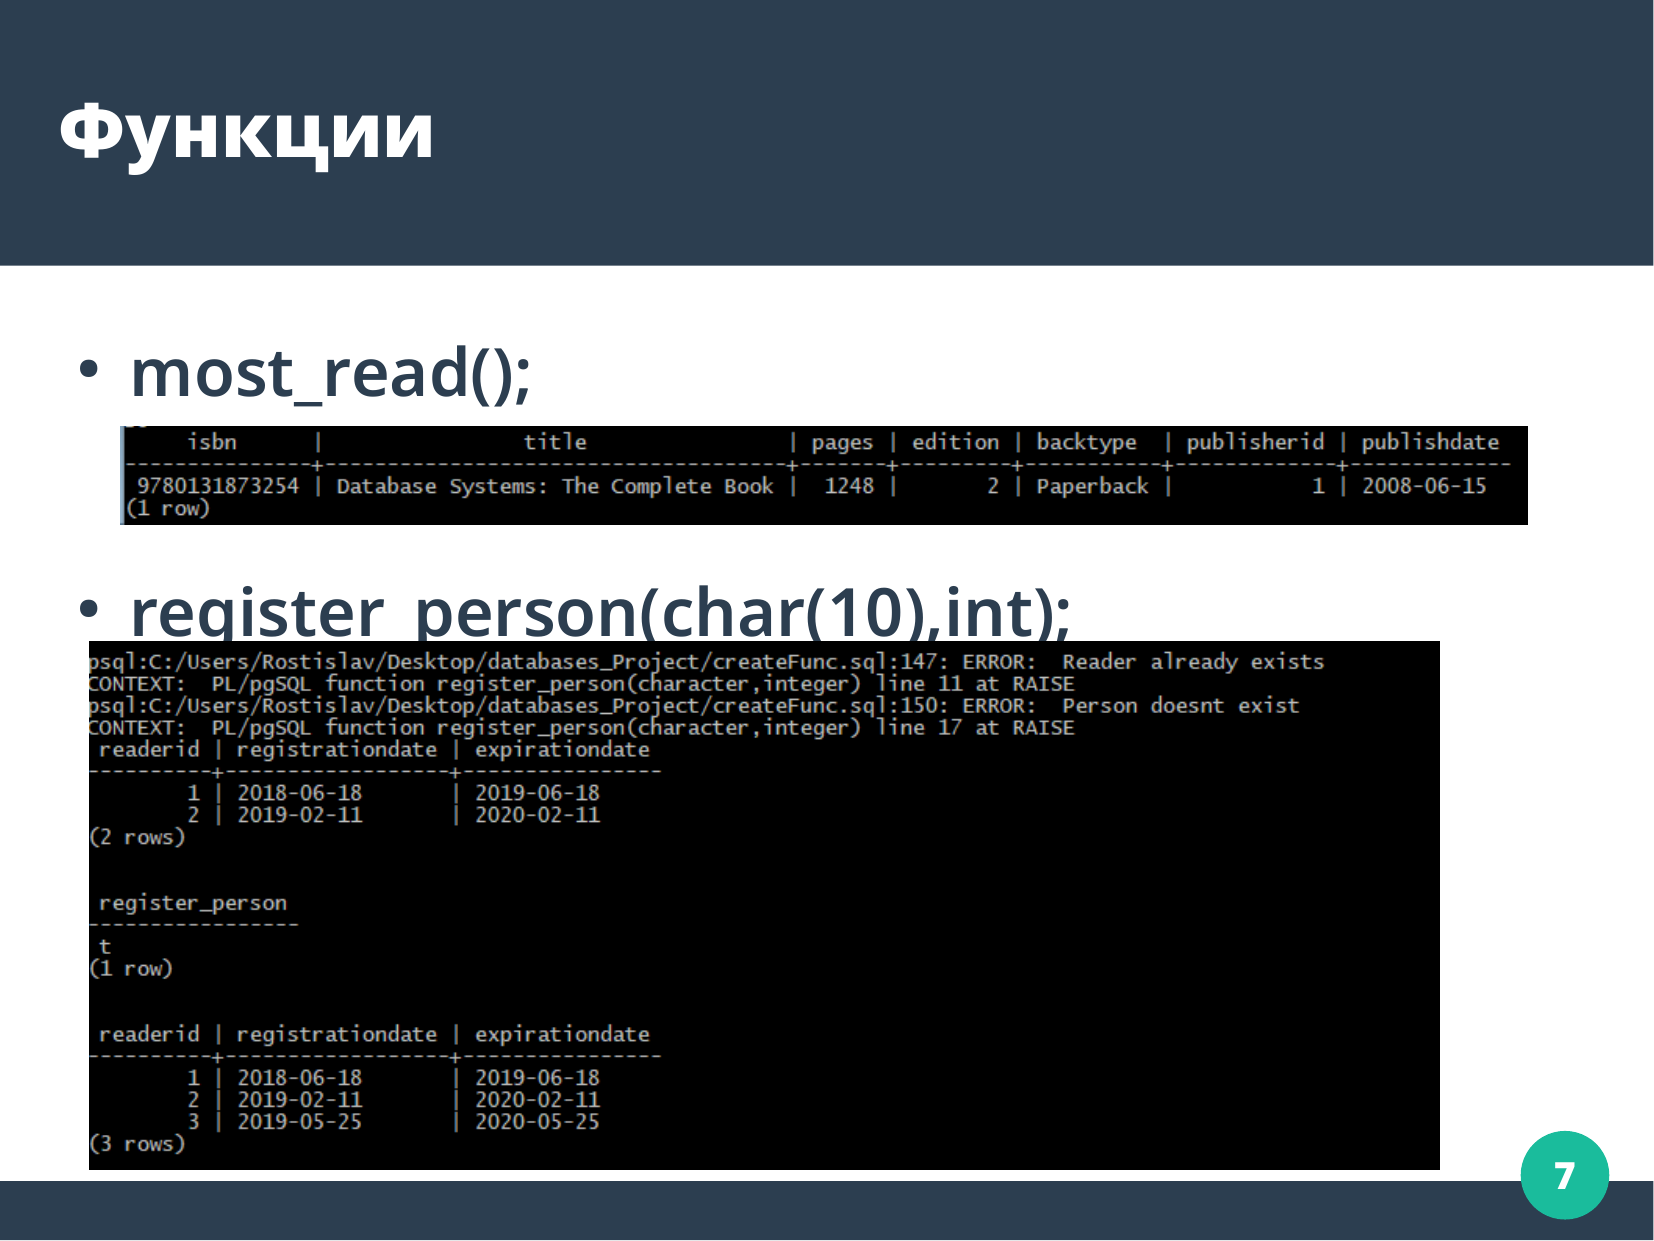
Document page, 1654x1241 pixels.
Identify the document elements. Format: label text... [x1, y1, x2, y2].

list most_read(); register_person(char(10),int); [59, 324, 1595, 1152]
picture [120, 426, 1528, 526]
title Функции [59, 49, 1595, 207]
picture [89, 641, 1441, 1171]
